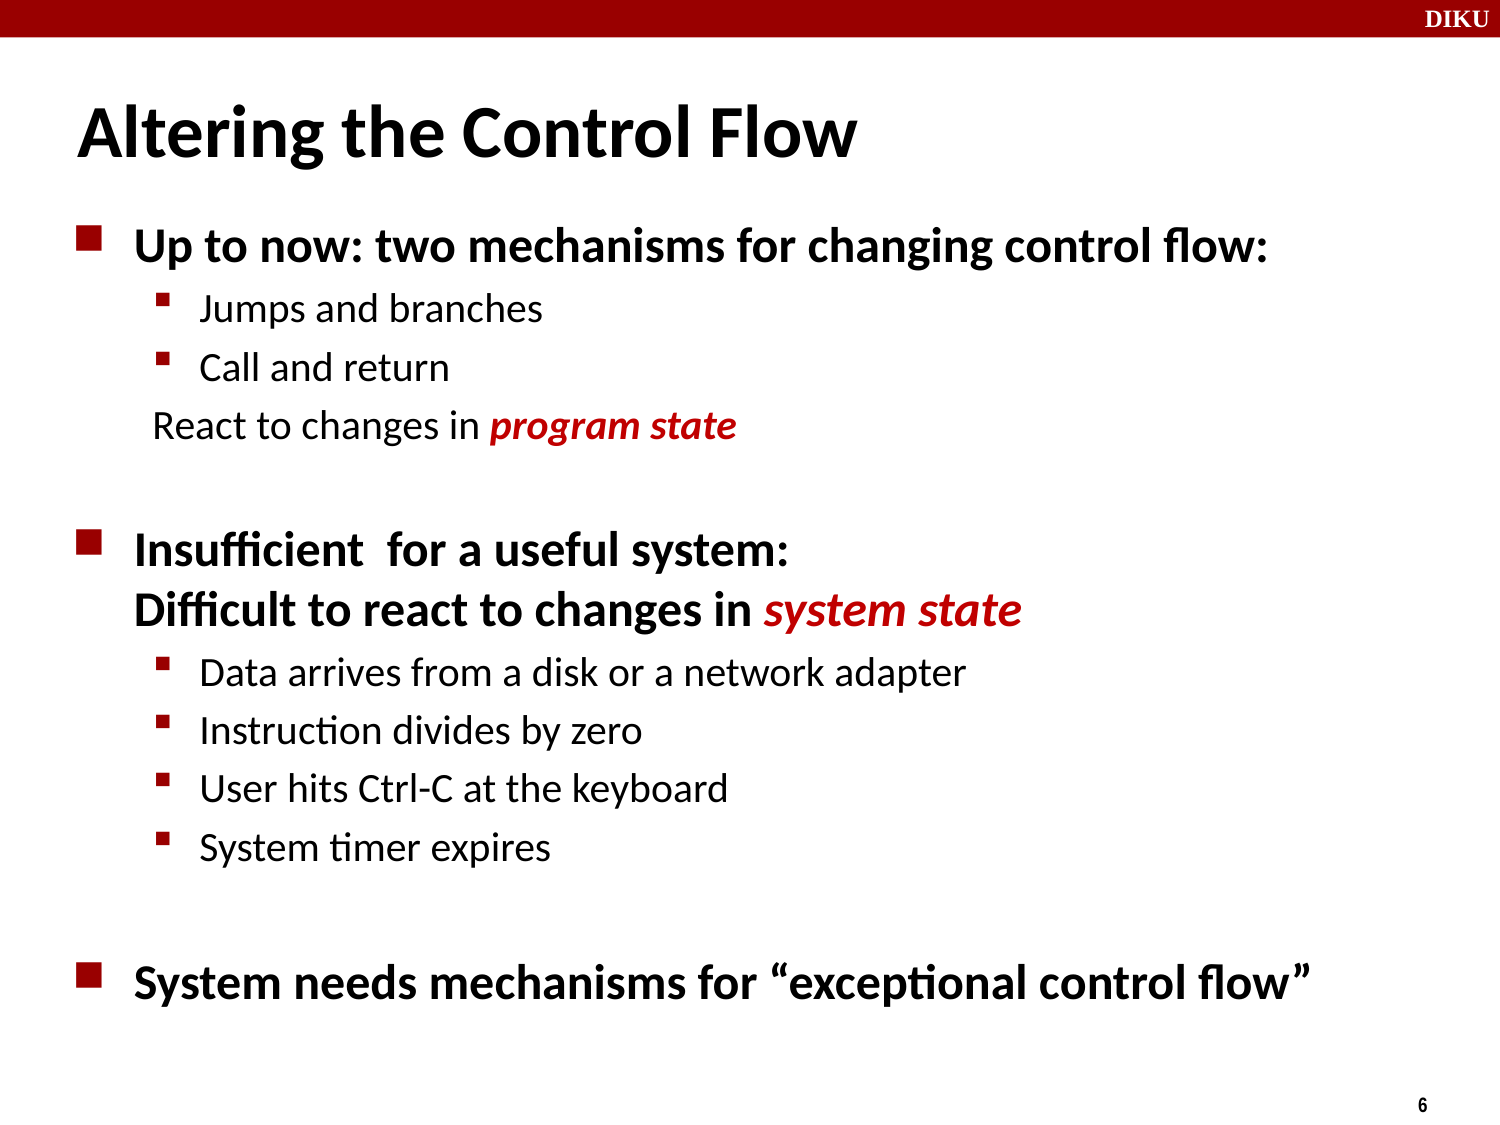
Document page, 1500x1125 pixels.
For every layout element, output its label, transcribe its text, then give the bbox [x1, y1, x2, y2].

list Up to now: two mechanisms for changing control flow: Jumps and branches Call and return React to changes in program state Insufficient for a useful system: Difficult to react to changes in system state Data arrives from a disk or a network adapter Instruction divides by zero User hits Ctrl-C at the keyboard System timer expires System needs mechanisms for “exceptional control flow” [62, 205, 1478, 1088]
title Altering the Control Flow [62, 80, 1096, 175]
